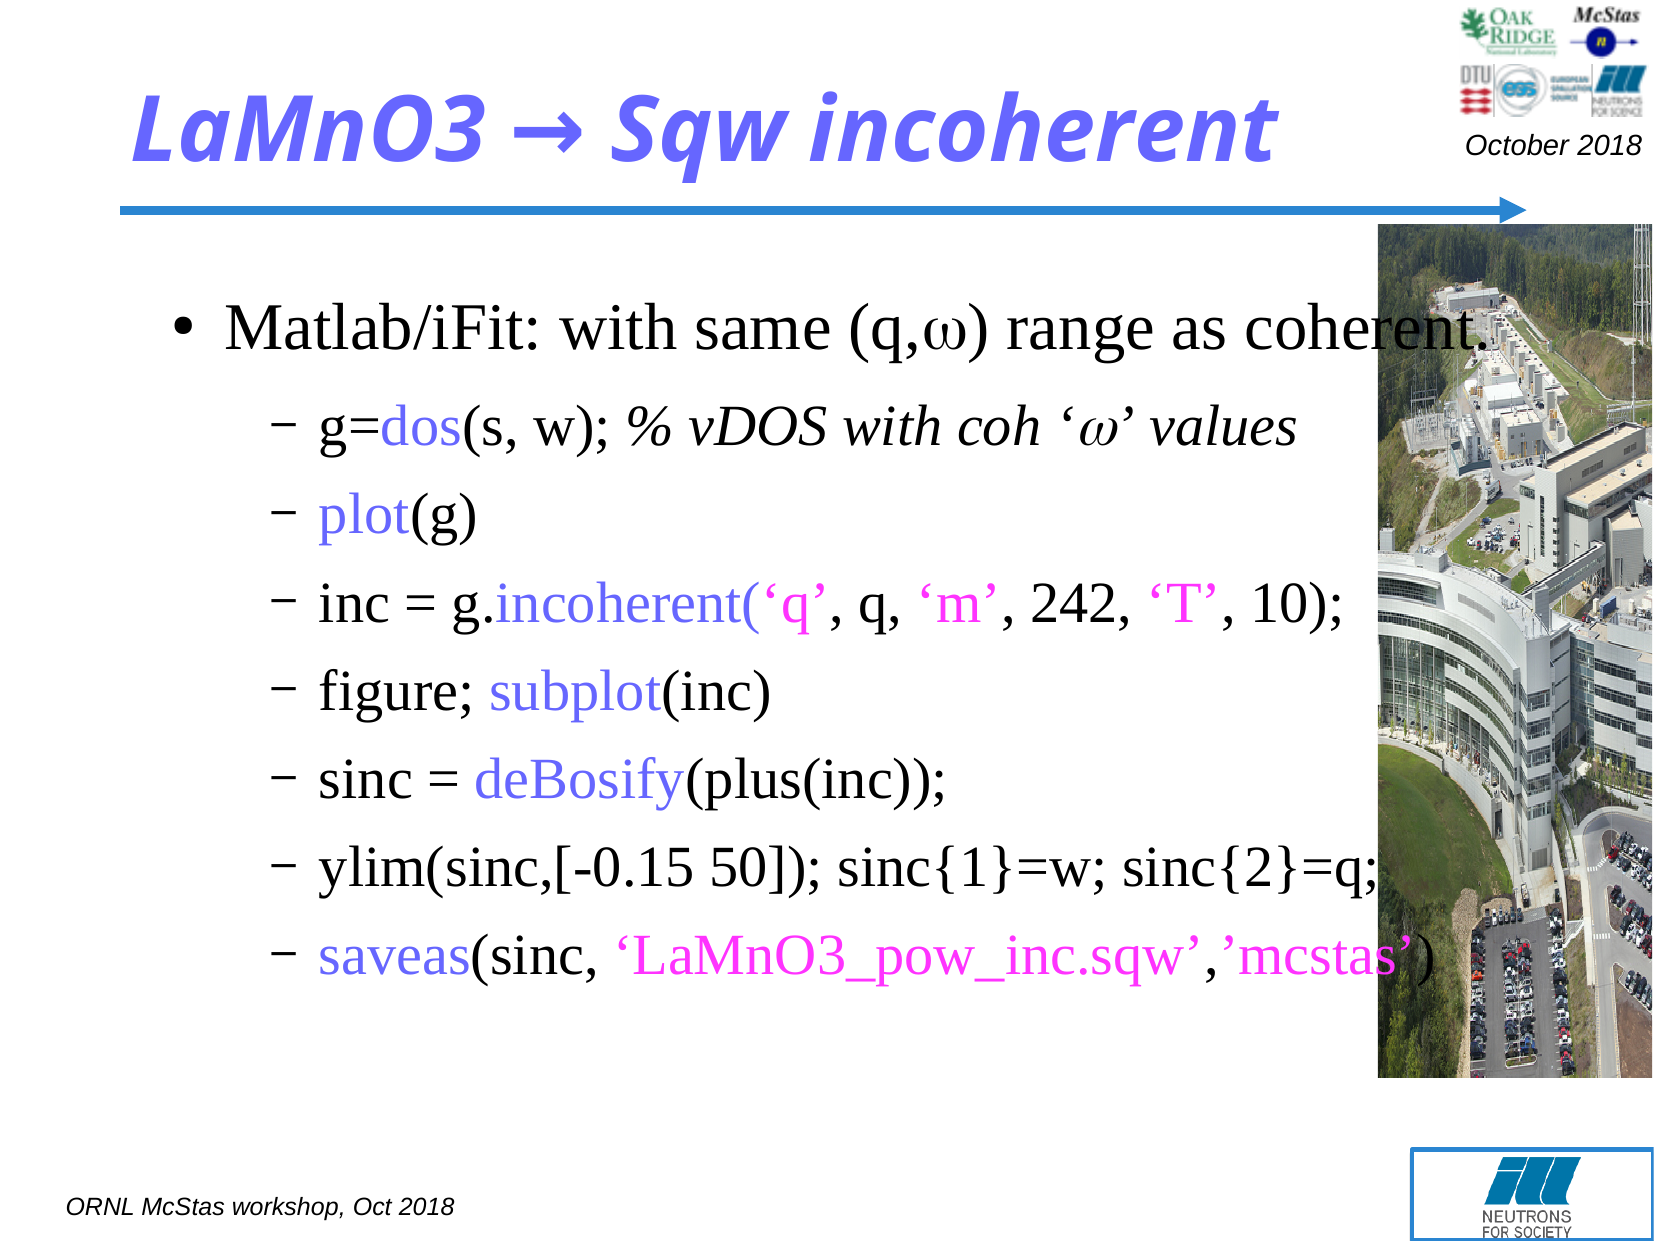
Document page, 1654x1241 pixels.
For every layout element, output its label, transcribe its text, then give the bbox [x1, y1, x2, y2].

title LaMnO3 → Sqw incoherent [82, 49, 1328, 203]
picture [1479, 1153, 1583, 1241]
picture [1377, 224, 1653, 1078]
picture [1458, 6, 1650, 59]
picture [1459, 64, 1649, 117]
list Matlab/iFit: with same (q,w) range as coherent. g=dos(s, w); % vDOS with coh ‘w’ values plot(g) inc = g.incoherent(‘q’, q, ‘m’, 242, ‘T’, 10); figure; subplot(inc) sinc = deBosify(plus(inc)); ylim(sinc,[-0.15 50]); sinc{1}=w; sinc{2}=q; saveas(sinc, ‘LaMnO3_pow_inc.sqw’,’mcstas’) [82, 290, 1571, 1013]
